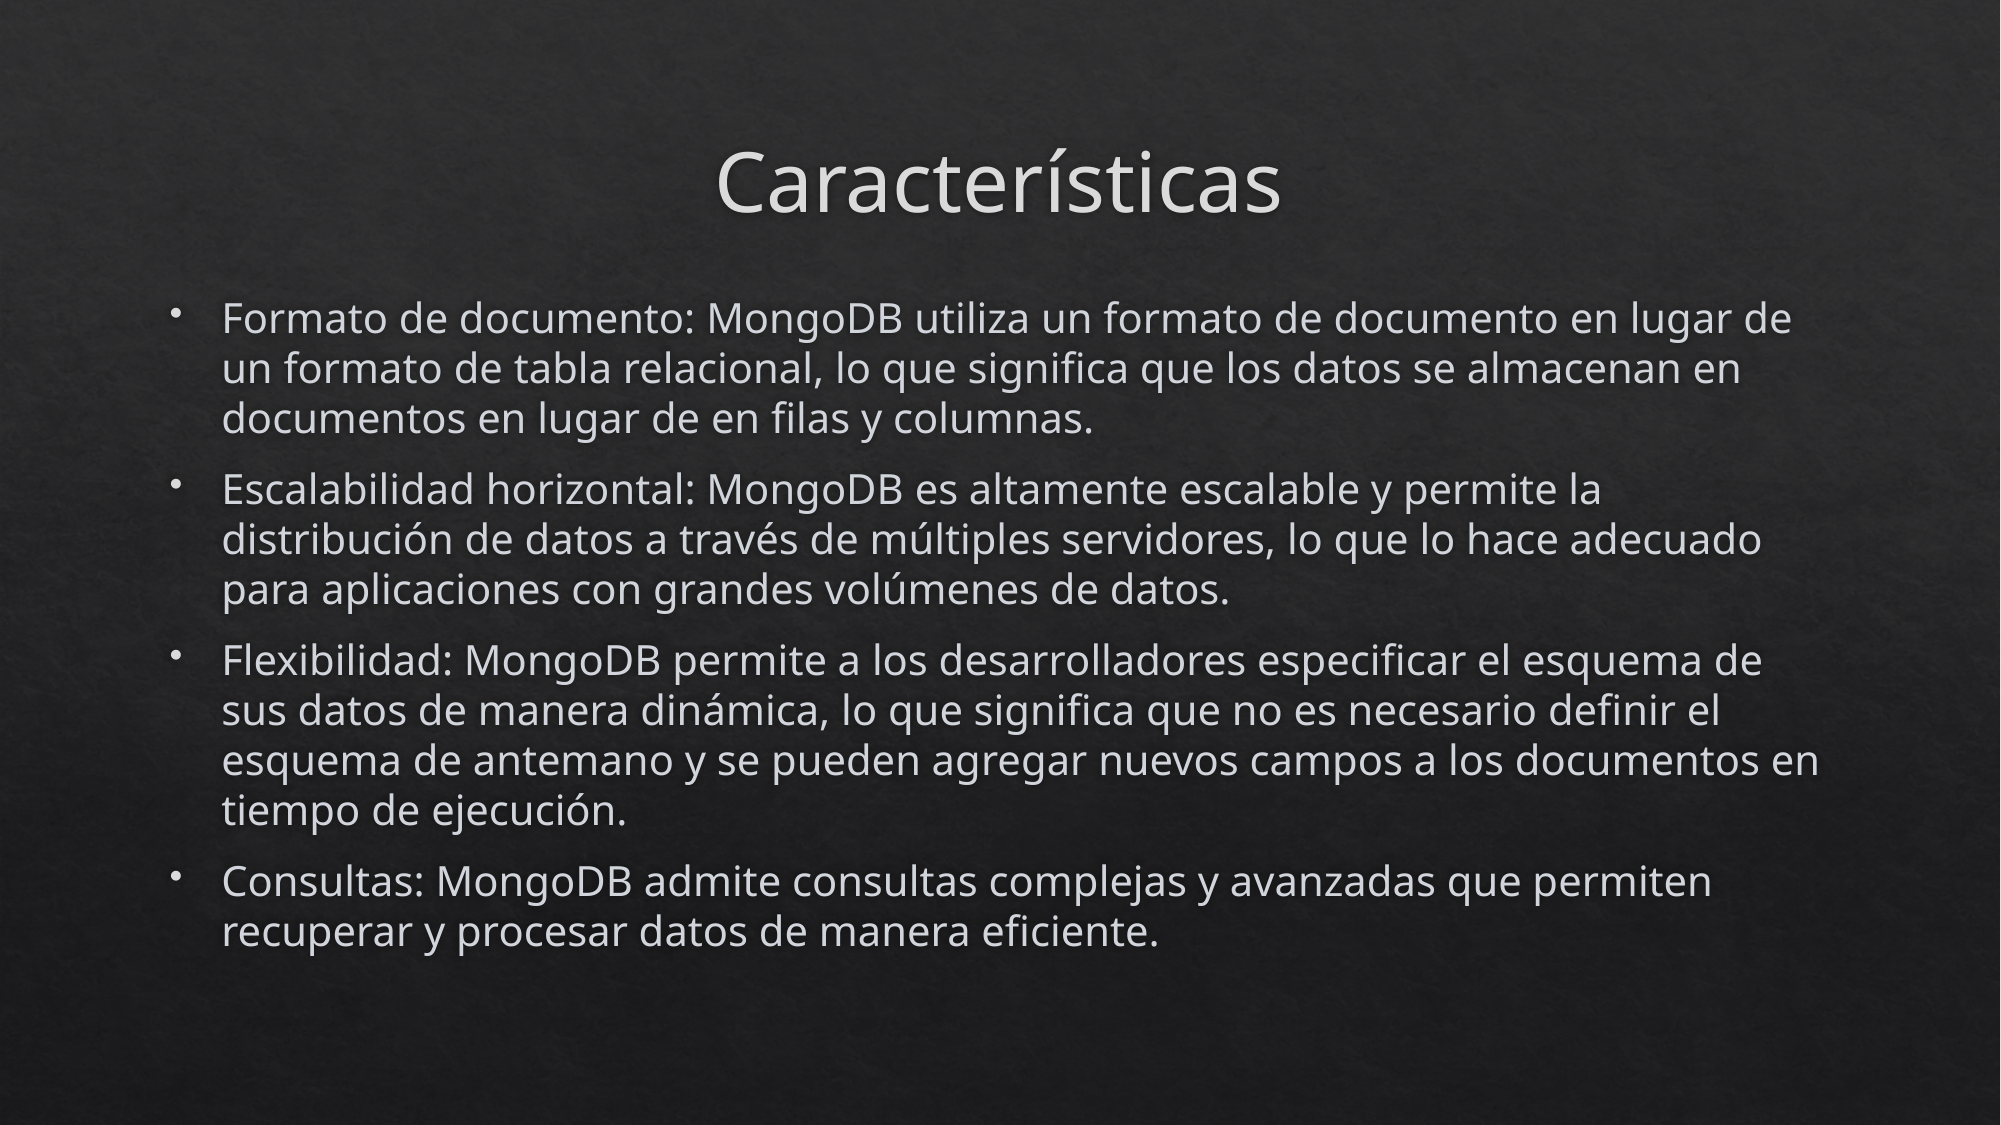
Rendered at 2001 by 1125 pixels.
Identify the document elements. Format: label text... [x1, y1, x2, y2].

title Características [149, 99, 1849, 260]
list Formato de documento: MongoDB utiliza un formato de documento en lugar de un formato de tabla relacional, lo que significa que los datos se almacenan en documentos en lugar de en filas y columnas. Escalabilidad horizontal: MongoDB es altamente escalable y permite la distribución de datos a través de múltiples servidores, lo que lo hace adecuado para aplicaciones con grandes volúmenes de datos. Flexibilidad: MongoDB permite a los desarrolladores especificar el esquema de sus datos de manera dinámica, lo que significa que no es necesario definir el esquema de antemano y se pueden agregar nuevos campos a los documentos en tiempo de ejecución. Consultas: MongoDB admite consultas complejas y avanzadas que permiten recuperar y procesar datos de manera eficiente. [149, 284, 1849, 950]
picture [0, 0, 2001, 1125]
